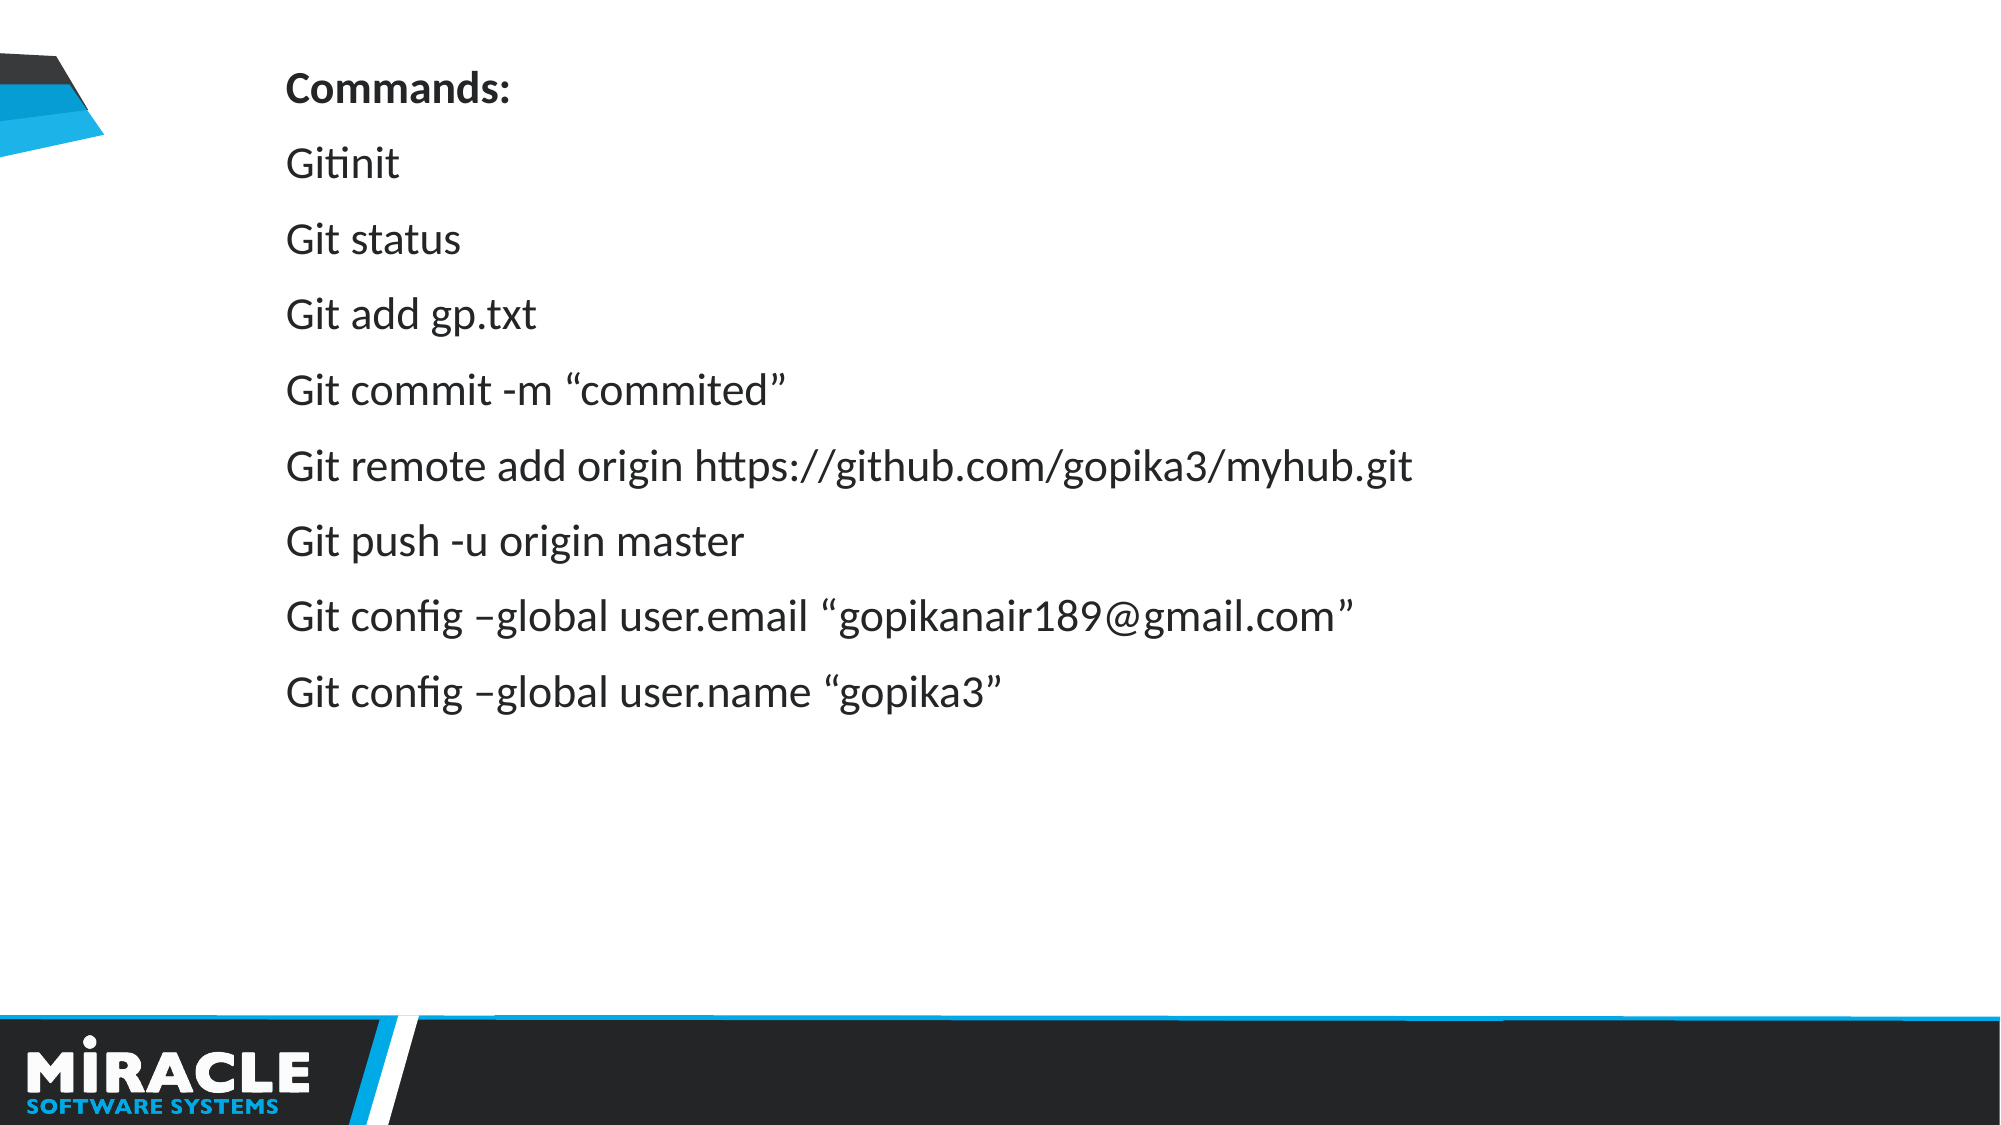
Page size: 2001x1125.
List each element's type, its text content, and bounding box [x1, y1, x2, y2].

text_box Commands: Gitinit Git status Git add gp.txt Git commit -m “commited” Git remote add origin https://github.com/gopika3/myhub.git Git push -u origin master Git config –global user.email “gopikanair189@gmail.com” Git config –global user.name “gopika3” [120, 0, 1677, 1083]
